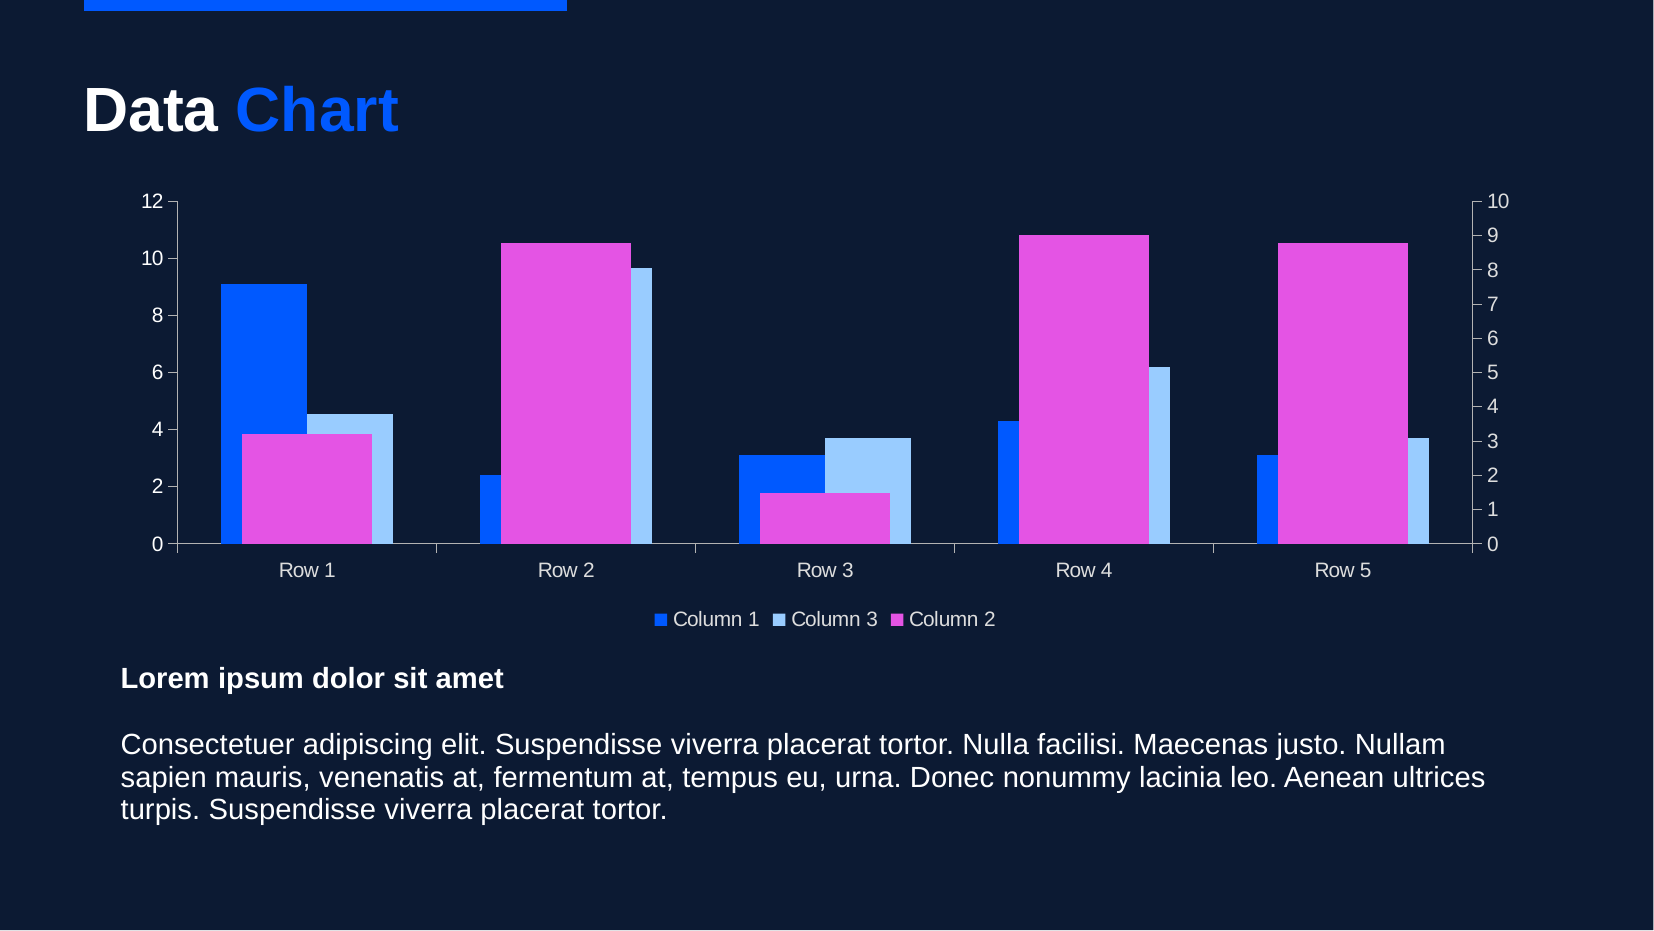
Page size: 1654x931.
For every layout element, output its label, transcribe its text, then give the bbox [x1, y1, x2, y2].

chart [112, 188, 1538, 638]
title Data Chart [83, 75, 1570, 188]
text_box Lorem ipsum dolor sit amet Consectetuer adipiscing elit. Suspendisse viverra placerat tortor. Nulla facilisi. Maecenas justo. Nullam sapien mauris, venenatis at, fermentum at, tempus eu, urna. Donec nonummy lacinia leo. Aenean ultrices turpis. Suspendisse viverra placerat tortor. [85, 662, 1538, 851]
